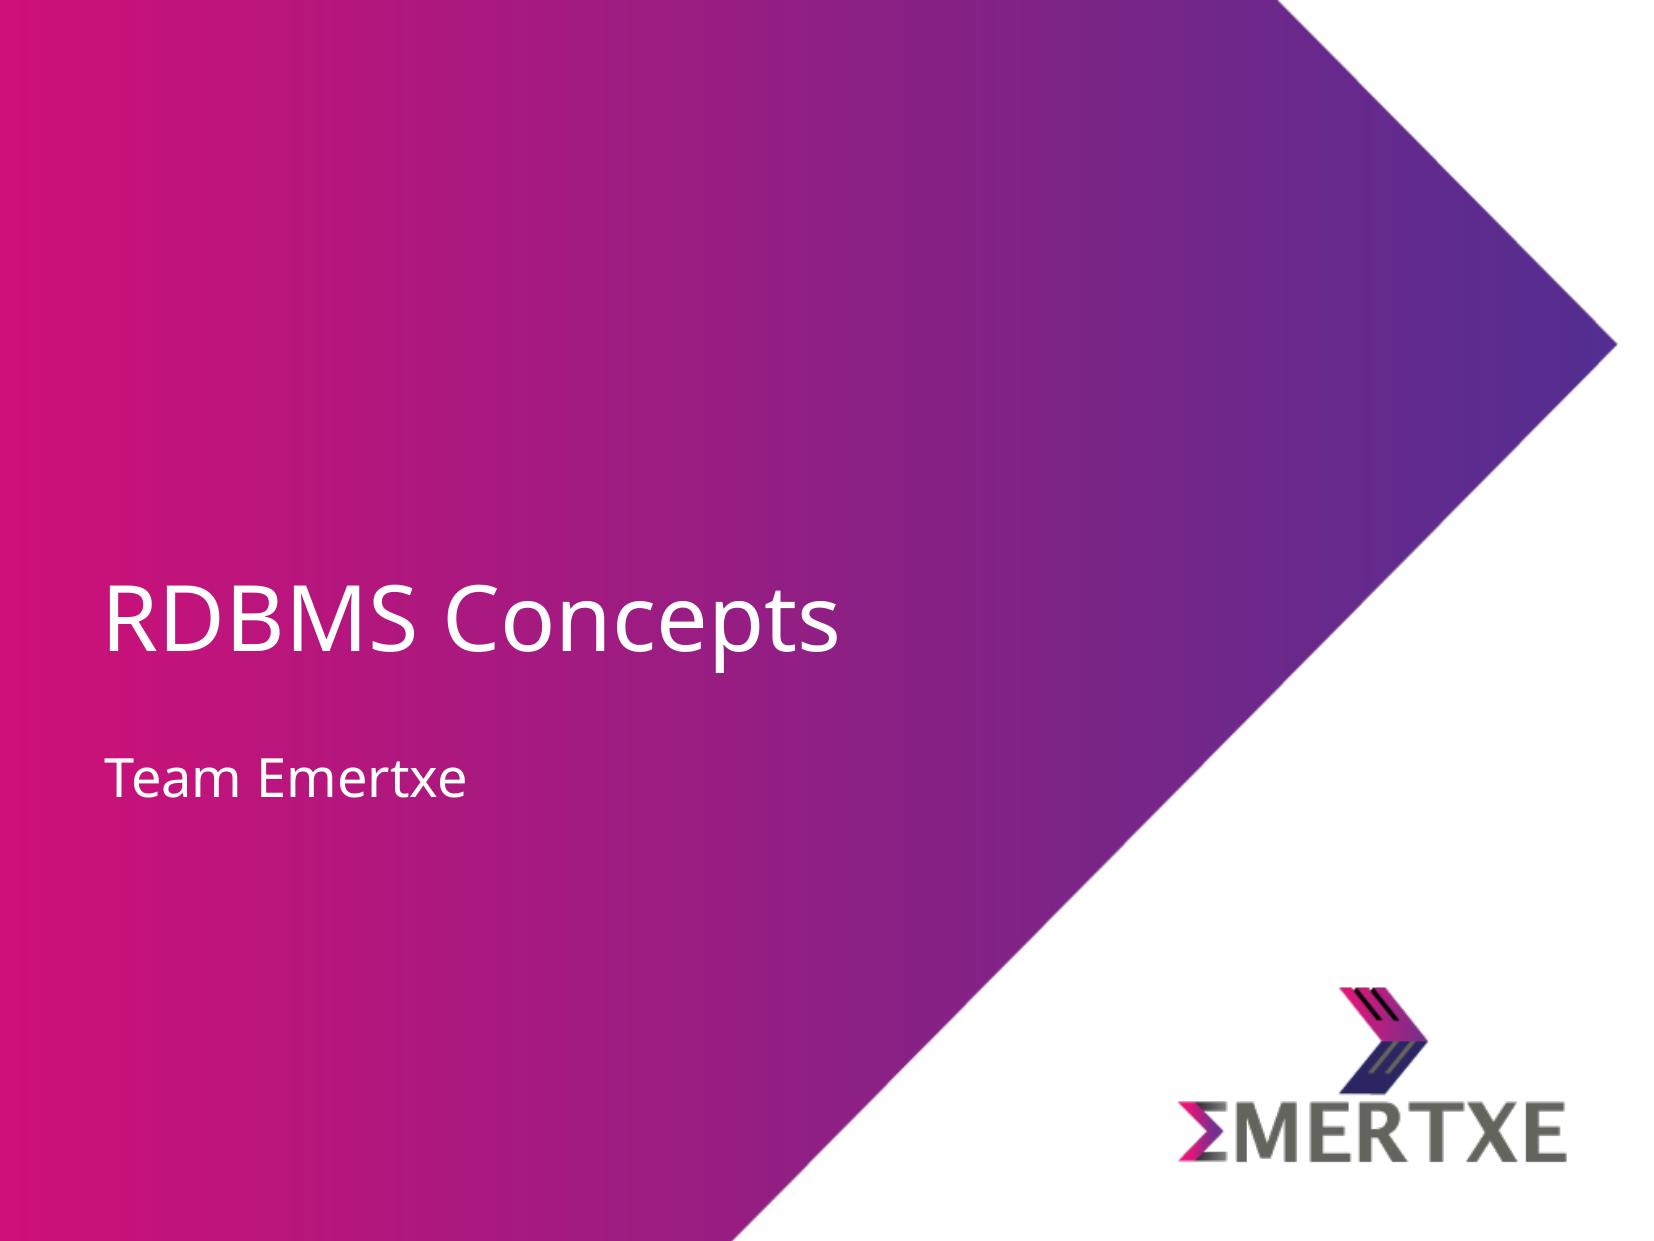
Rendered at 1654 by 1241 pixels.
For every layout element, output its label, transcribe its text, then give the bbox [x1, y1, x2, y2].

title RDBMS Concepts [101, 512, 1591, 721]
picture [0, 0, 1654, 1241]
